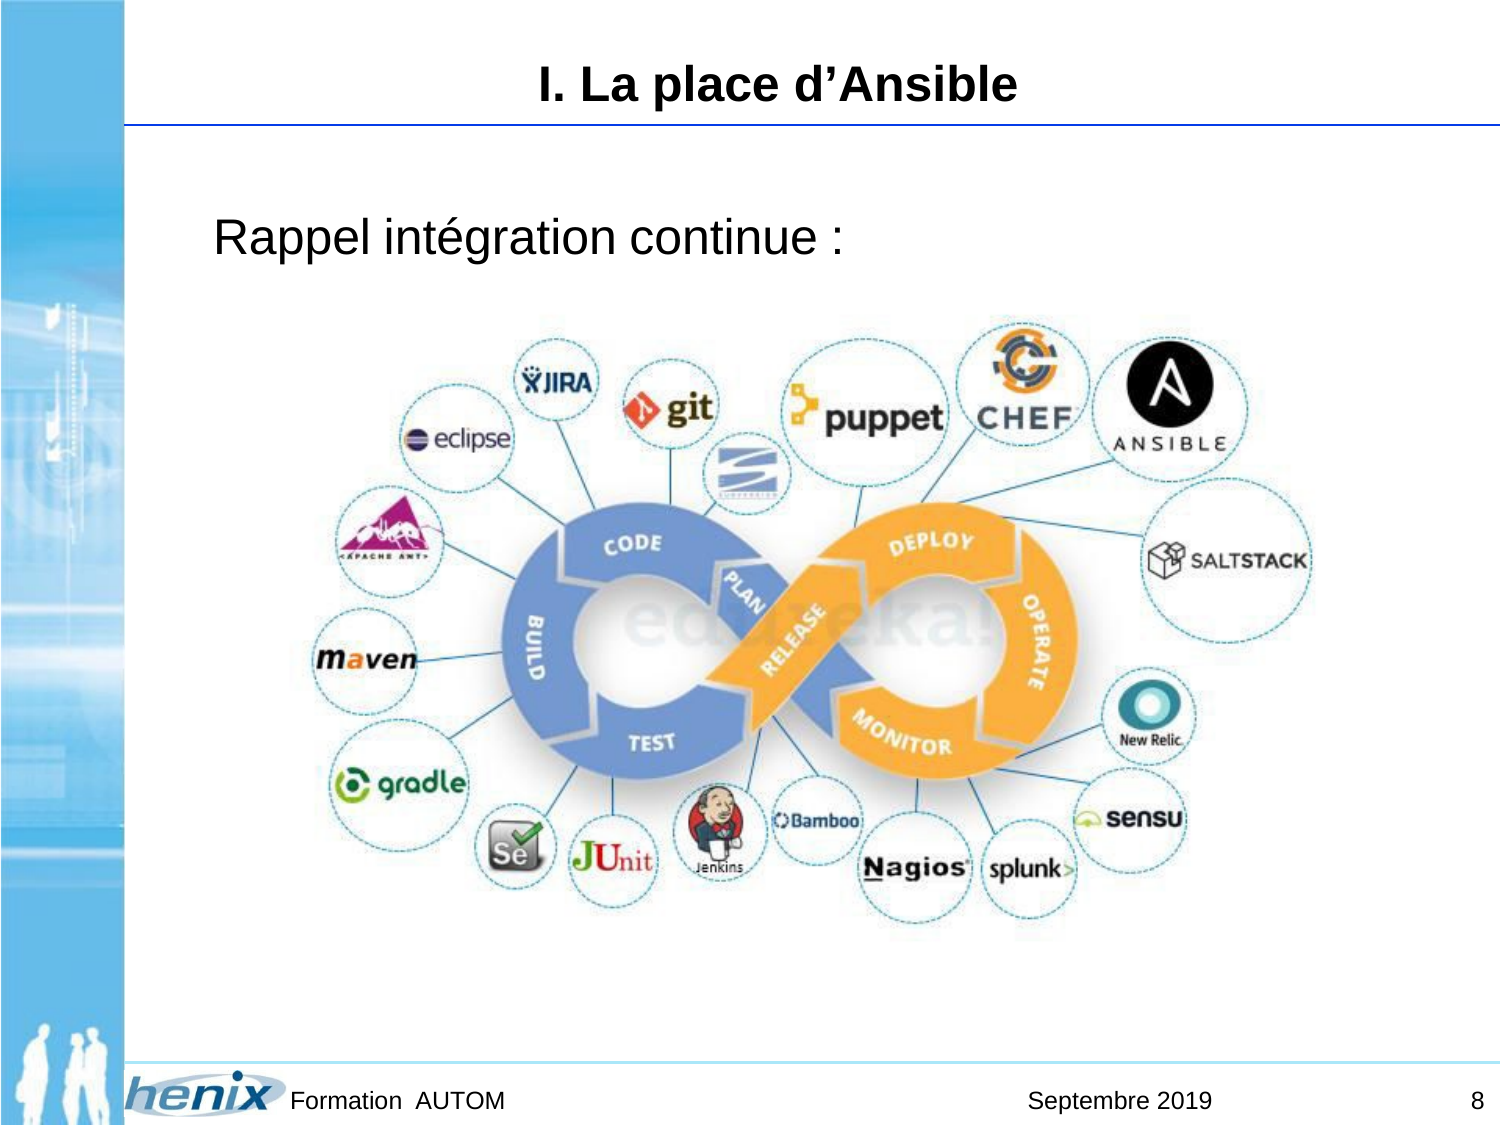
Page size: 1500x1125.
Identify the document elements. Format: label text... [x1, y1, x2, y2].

picture [0, 0, 287, 1125]
text_box I. La place d’Ansible [137, 50, 1418, 112]
text_box Septembre 2019 [1025, 1084, 1288, 1115]
text_box [265, 290, 1350, 943]
text_box Rappel intégration continue : [211, 204, 853, 265]
text_box <numéro> [1452, 1084, 1490, 1115]
text_box Formation AUTOM [288, 1084, 507, 1115]
